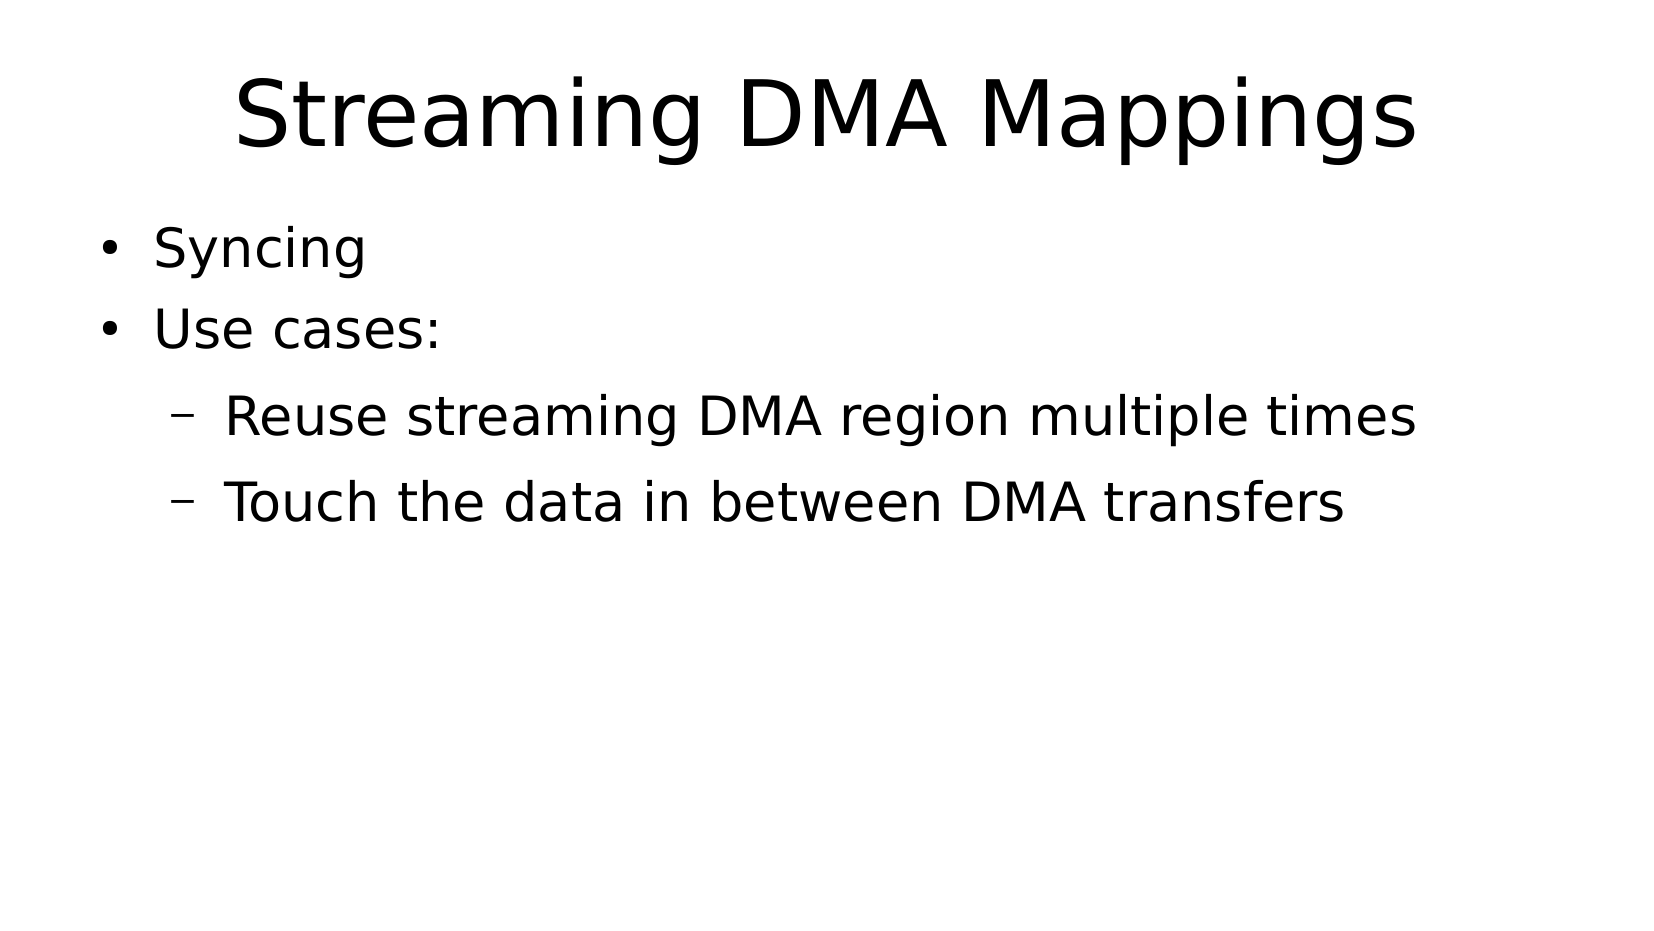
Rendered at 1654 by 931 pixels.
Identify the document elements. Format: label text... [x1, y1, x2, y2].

list Syncing Use cases: Reuse streaming DMA region multiple times Touch the data in between DMA transfers [82, 217, 1571, 758]
title Streaming DMA Mappings [82, 37, 1571, 193]
